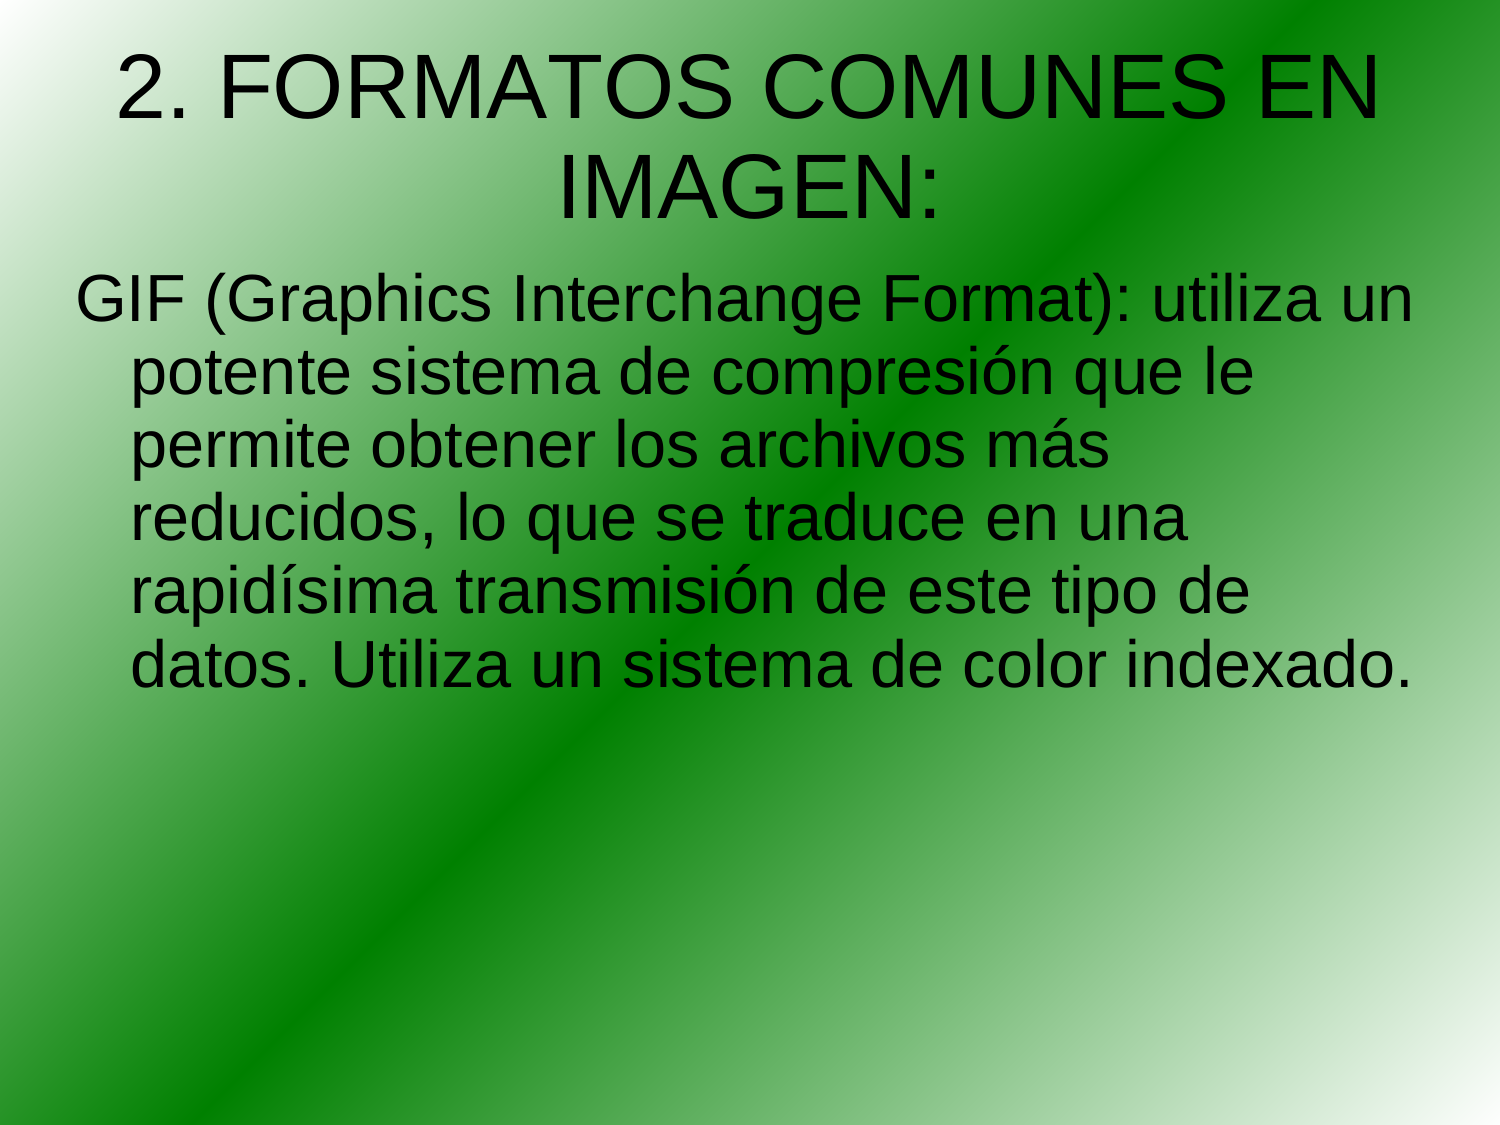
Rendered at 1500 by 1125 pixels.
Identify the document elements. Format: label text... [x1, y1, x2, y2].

title 2. FORMATOS COMUNES EN IMAGEN: [75, 28, 1425, 249]
list GIF (Graphics Interchange Format): utiliza un potente sistema de compresión que le permite obtener los archivos más reducidos, lo que se traduce en una rapidísima transmisión de este tipo de datos. Utiliza un sistema de color indexado. [75, 262, 1425, 991]
